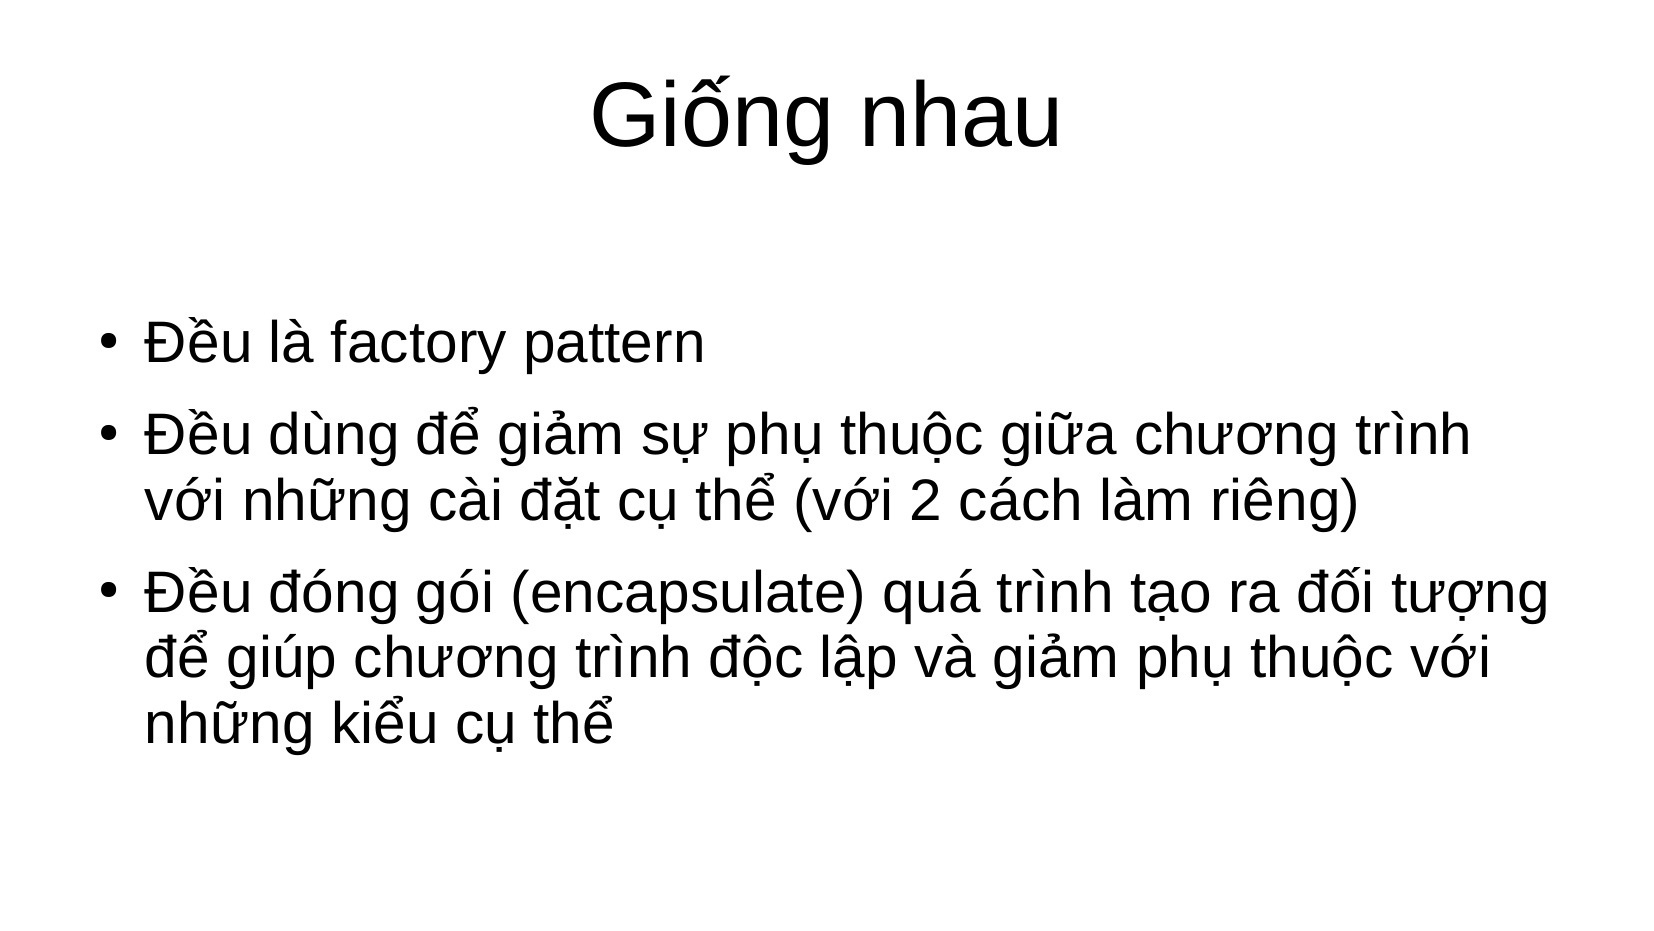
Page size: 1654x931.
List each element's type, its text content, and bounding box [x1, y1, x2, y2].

title Giống nhau [82, 37, 1571, 193]
list Đều là factory pattern Đều dùng để giảm sự phụ thuộc giữa chương trình với những cài đặt cụ thể (với 2 cách làm riêng) Đều đóng gói (encapsulate) quá trình tạo ra đối tượng để giúp chương trình độc lập và giảm phụ thuộc với những kiểu cụ thể [82, 217, 1571, 758]
